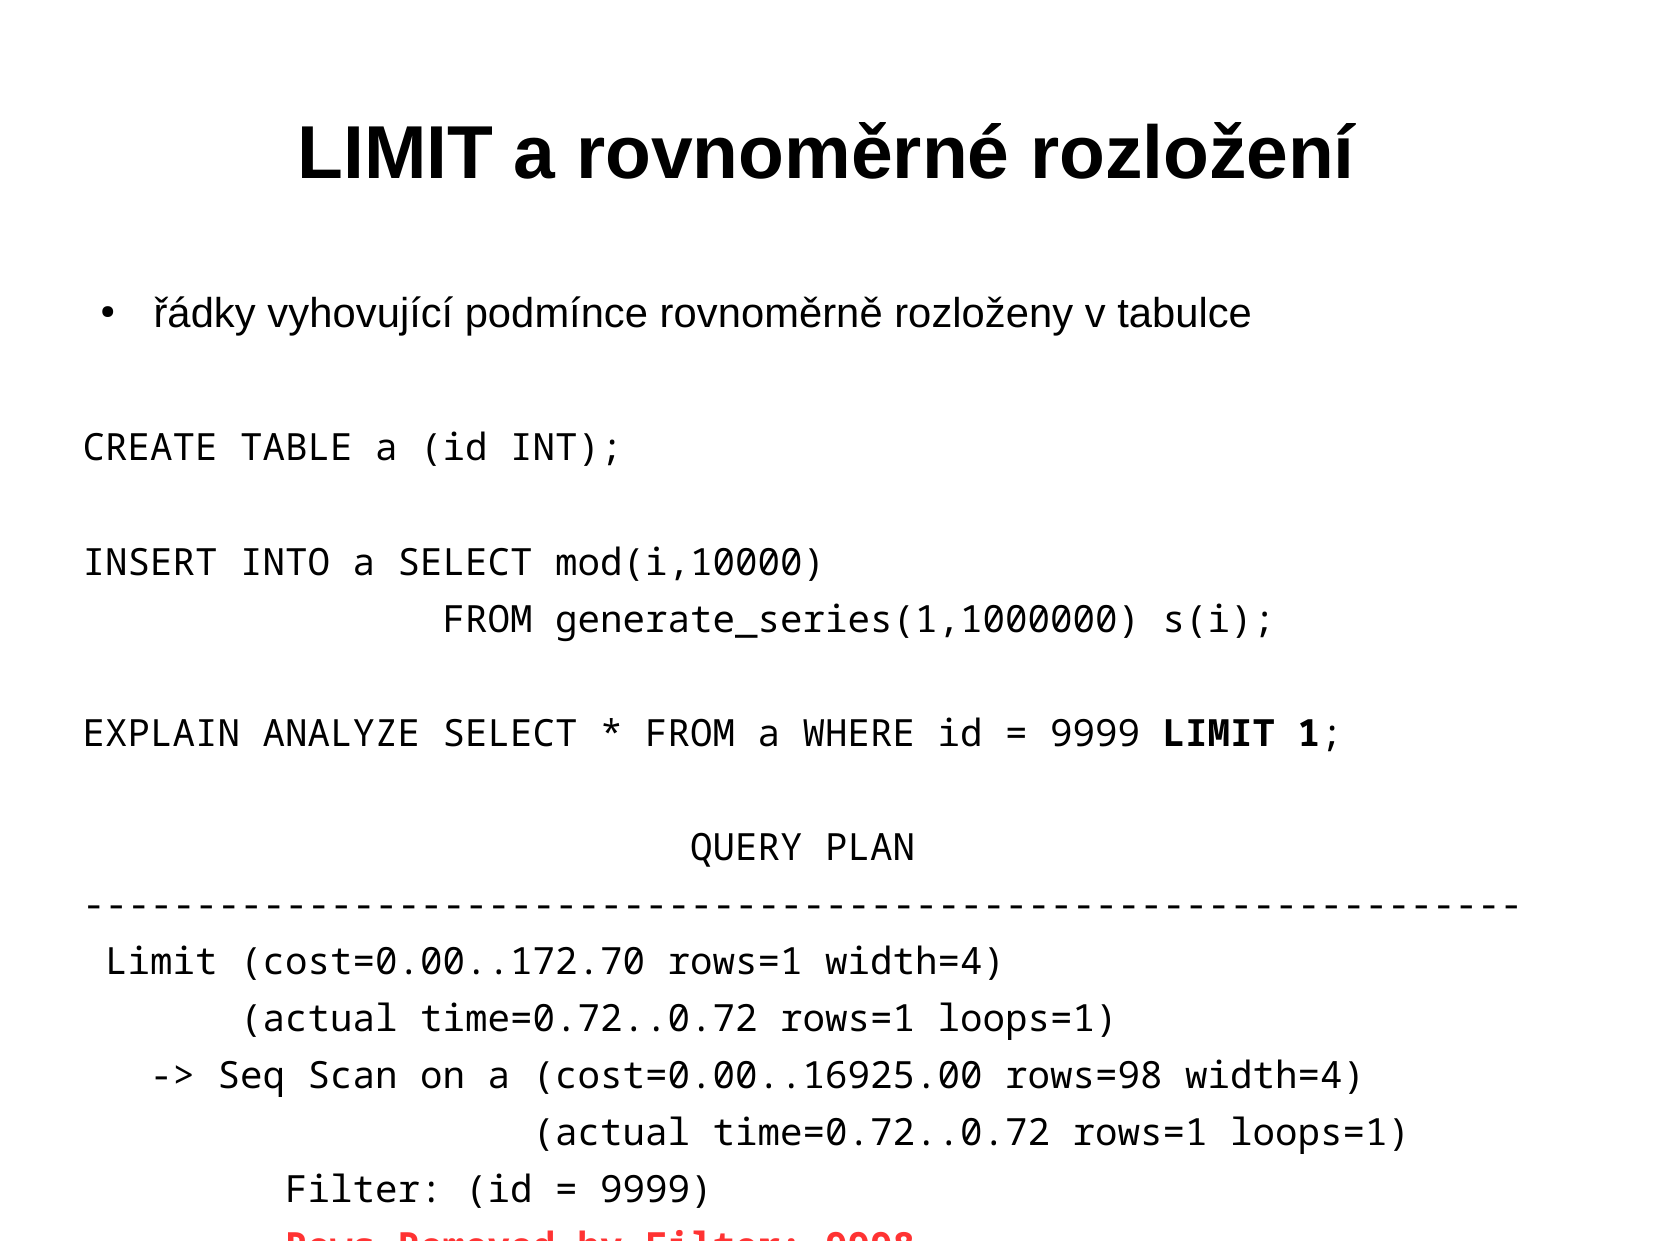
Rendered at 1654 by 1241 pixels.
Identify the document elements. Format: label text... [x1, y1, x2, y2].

title LIMIT a rovnoměrné rozložení [82, 44, 1571, 262]
list řádky vyhovující podmínce rovnoměrně rozloženy v tabulce CREATE TABLE a (id INT); INSERT INTO a SELECT mod(i,10000) FROM generate_series(1,1000000) s(i); EXPLAIN ANALYZE SELECT * FROM a WHERE id = 9999 LIMIT 1; QUERY PLAN ---------------------------------------------------------------- Limit (cost=0.00..172.70 rows=1 width=4) (actual time=0.72..0.72 rows=1 loops=1) -> Seq Scan on a (cost=0.00..16925.00 rows=98 width=4) (actual time=0.72..0.72 rows=1 loops=1) Filter: (id = 9999) Rows Removed by Filter: 9998 cvičení: 11-limit.sql [82, 290, 1538, 1171]
